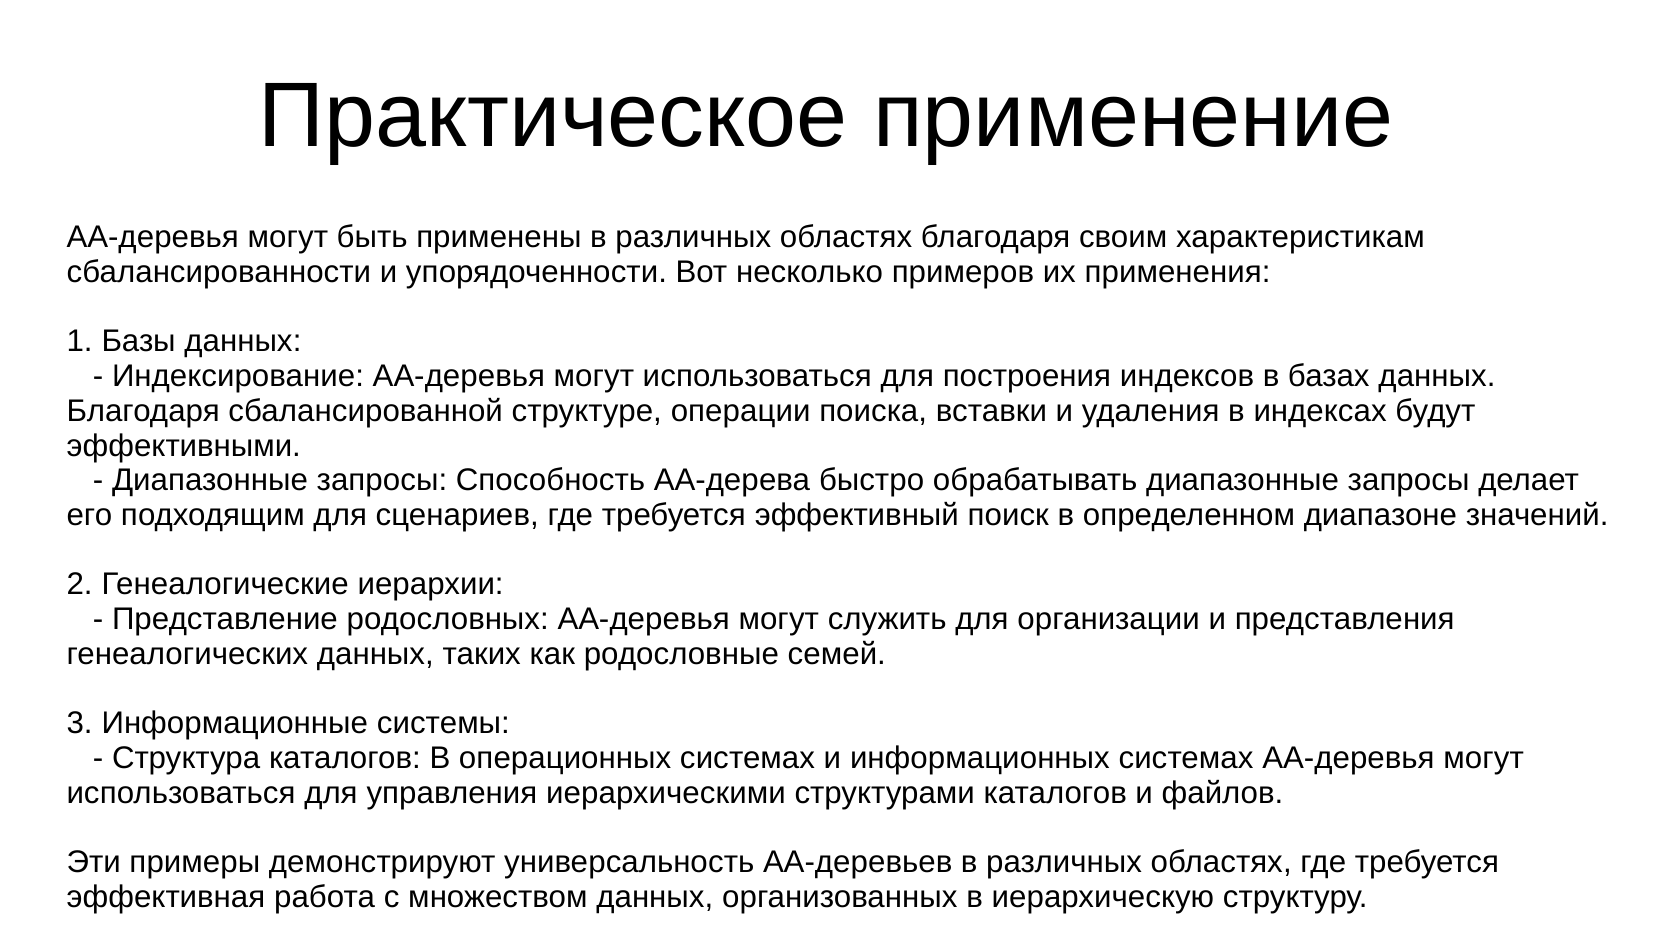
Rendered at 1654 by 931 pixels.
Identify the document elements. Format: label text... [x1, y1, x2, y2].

text_box АА-деревья могут быть применены в различных областях благодаря своим характеристикам сбалансированности и упорядоченности. Вот несколько примеров их применения: 1. Базы данных: - Индексирование: АА-деревья могут использоваться для построения индексов в базах данных. Благодаря сбалансированной структуре, операции поиска, вставки и удаления в индексах будут эффективными. - Диапазонные запросы: Способность АА-дерева быстро обрабатывать диапазонные запросы делает его подходящим для сценариев, где требуется эффективный поиск в определенном диапазоне значений. 2. Генеалогические иерархии: - Представление родословных: АА-деревья могут служить для организации и представления генеалогических данных, таких как родословные семей. 3. Информационные системы: - Структура каталогов: В операционных системах и информационных системах АА-деревья могут использоваться для управления иерархическими структурами каталогов и файлов. Эти примеры демонстрируют универсальность АА-деревьев в различных областях, где требуется эффективная работа с множеством данных, организованных в иерархическую структуру. [51, 212, 1648, 931]
title Практическое применение [82, 37, 1571, 193]
